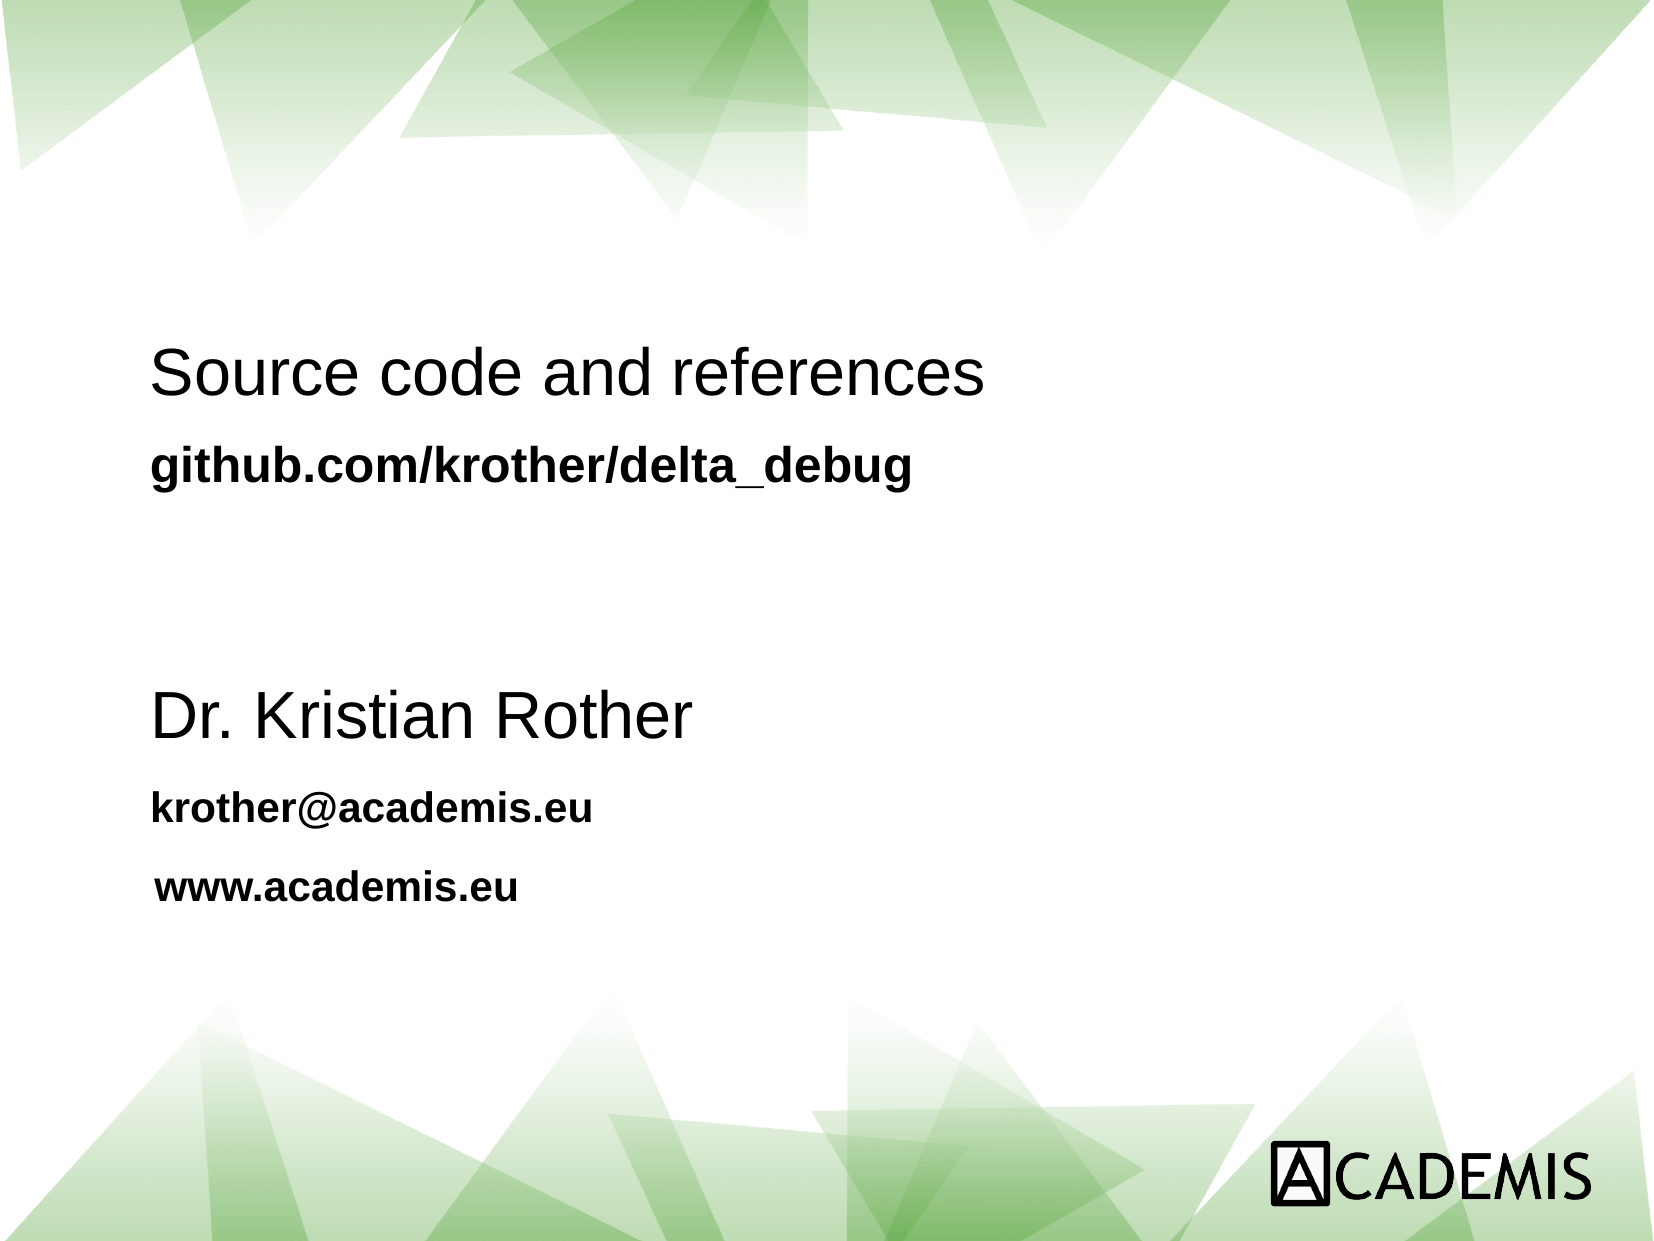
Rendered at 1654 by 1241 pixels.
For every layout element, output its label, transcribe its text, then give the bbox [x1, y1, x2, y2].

text_box krother@academis.eu [150, 760, 701, 832]
picture [0, 0, 1654, 256]
text_box Source code and references github.com/krother/delta_debug [135, 290, 1621, 521]
picture [2, 985, 1653, 1241]
list Dr. Kristian Rother [150, 640, 1421, 946]
text_box www.academis.eu [154, 839, 706, 911]
